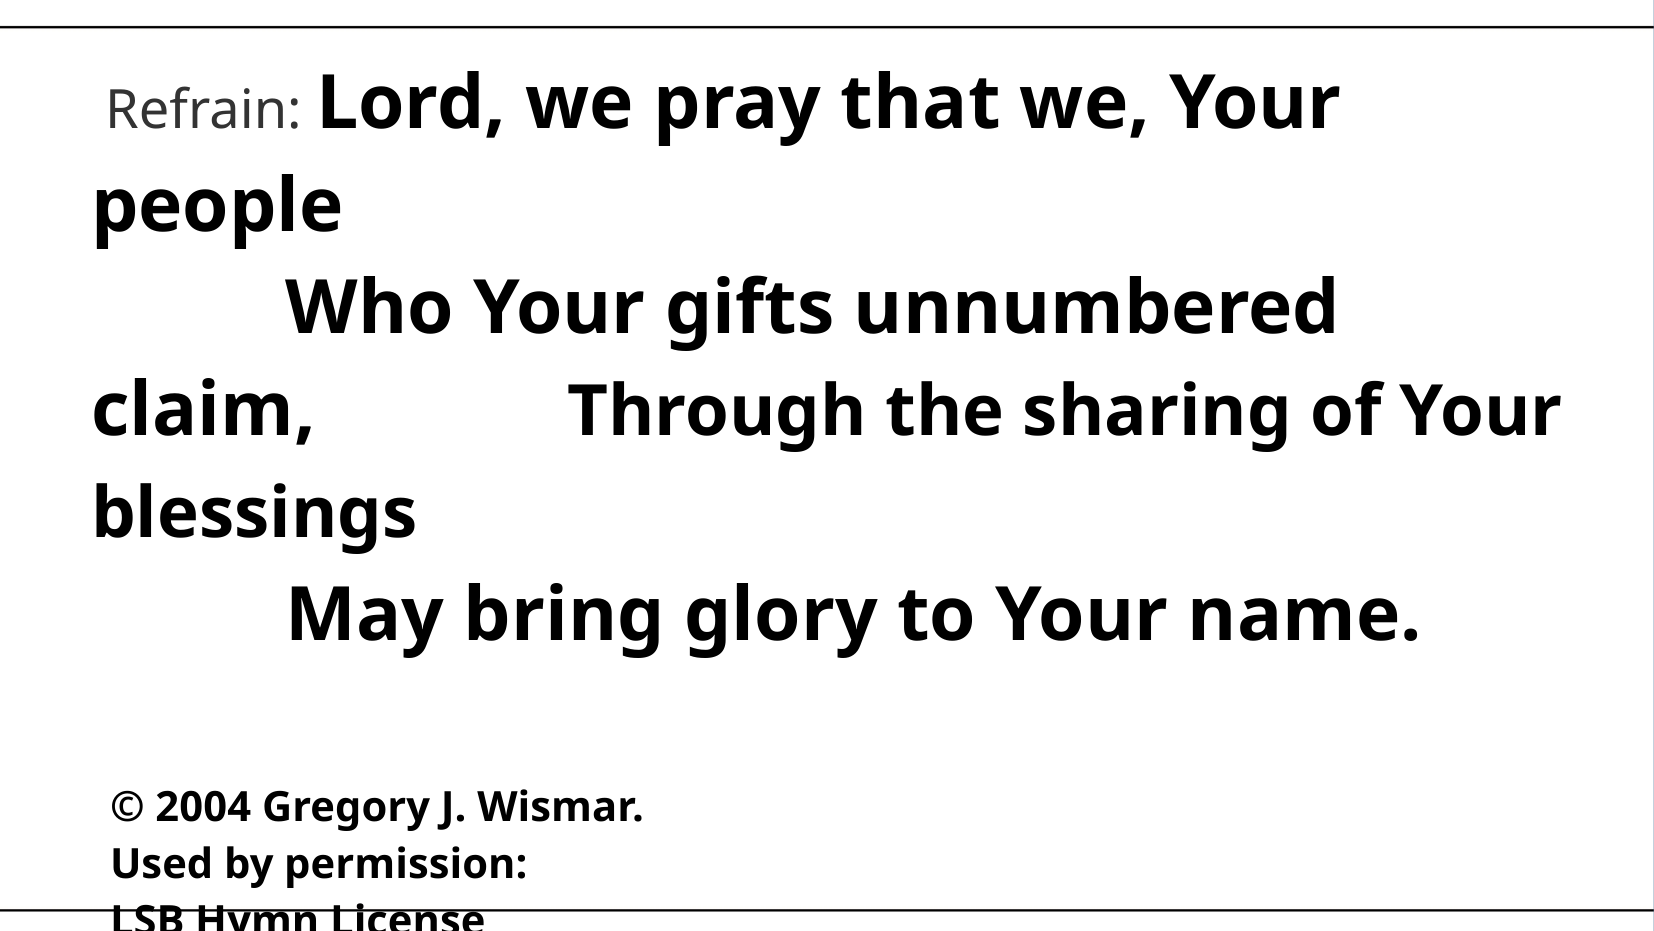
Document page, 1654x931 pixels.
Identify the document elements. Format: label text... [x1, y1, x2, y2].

picture [395, 916, 404, 921]
picture [421, 917, 430, 931]
picture [166, 910, 175, 917]
picture [275, 917, 283, 931]
picture [300, 917, 309, 931]
picture [260, 917, 268, 931]
picture [0, 0, 1654, 931]
picture [205, 922, 217, 931]
text_box Refrain: Lord, we pray that we, Your people Who Your gifts unnumbered claim, Through the sharing of Your blessings May bring glory to Your name. © 2004 Gregory J. Wismar. Used by permission: LSB Hymn License .NET, no. 100011038. [76, 41, 1592, 844]
picture [166, 922, 175, 930]
picture [468, 916, 477, 921]
